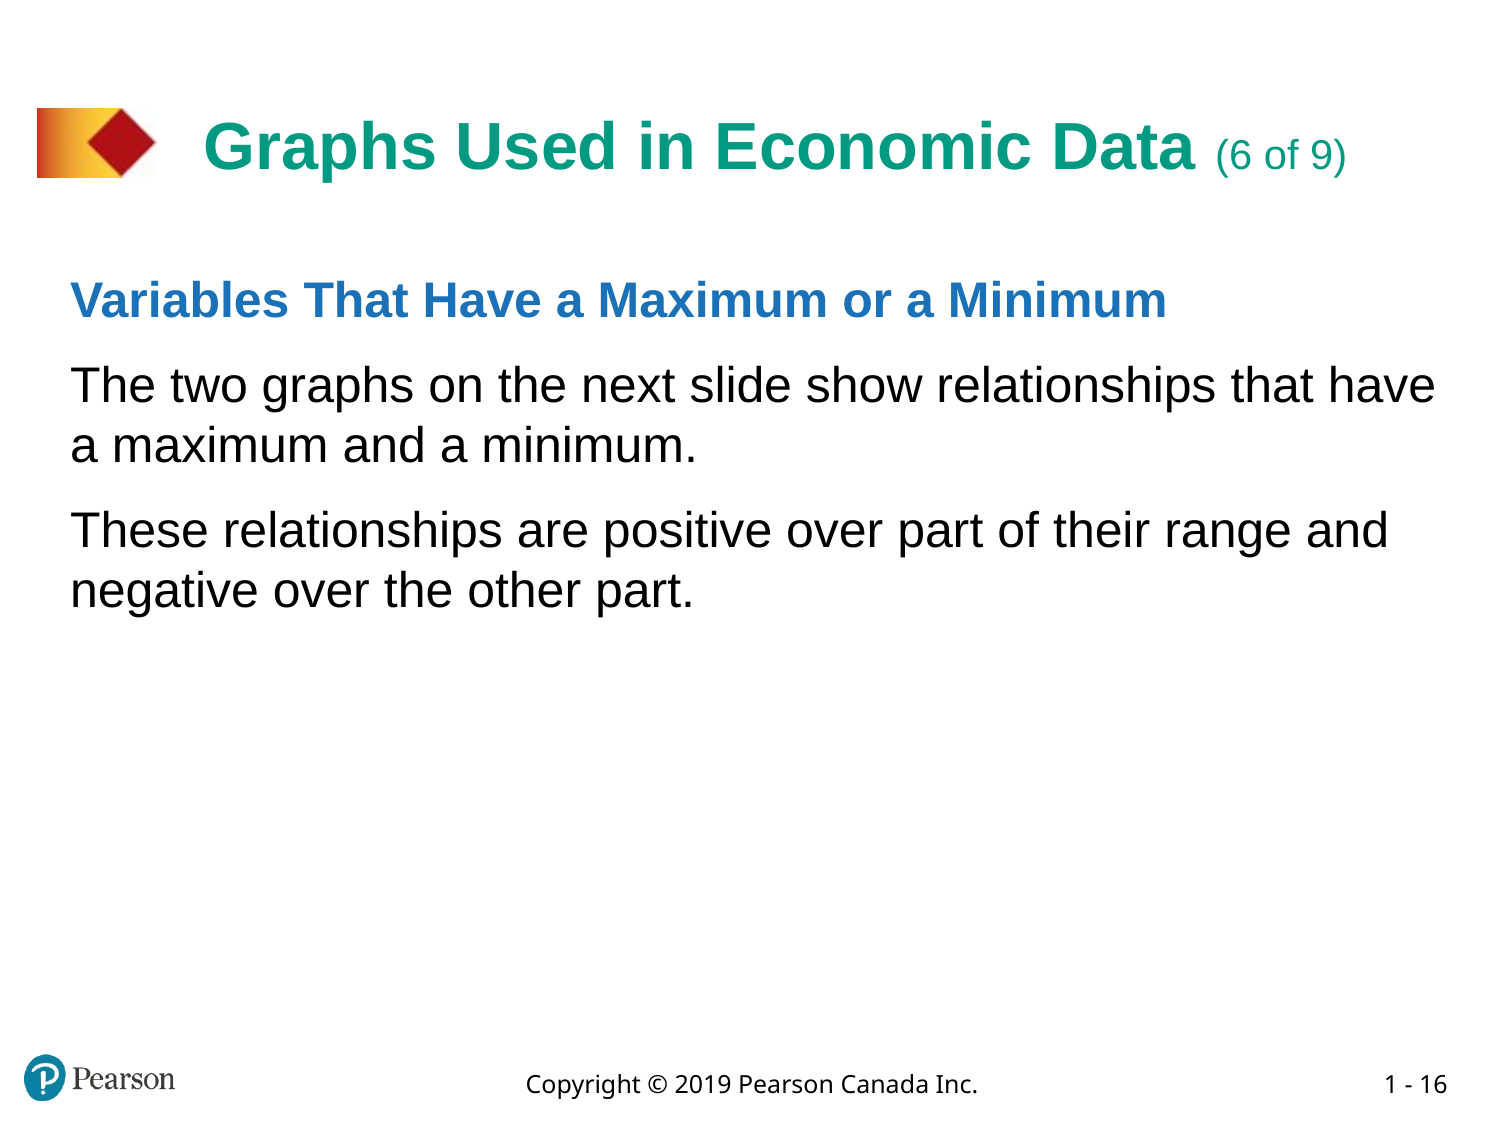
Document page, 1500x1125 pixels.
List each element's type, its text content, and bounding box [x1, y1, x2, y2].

list Variables That Have a Maximum or a Minimum The two graphs on the next slide show relationships that have a maximum and a minimum. These relationships are positive over part of their range and negative over the other part. [37, 259, 1463, 1038]
picture [24, 1084, 35, 1101]
picture [31, 1063, 59, 1095]
picture [24, 1054, 43, 1074]
picture [37, 108, 157, 178]
title Graphs Used in Economic Data (6 of 9) [188, 50, 1364, 236]
picture [49, 1054, 175, 1101]
